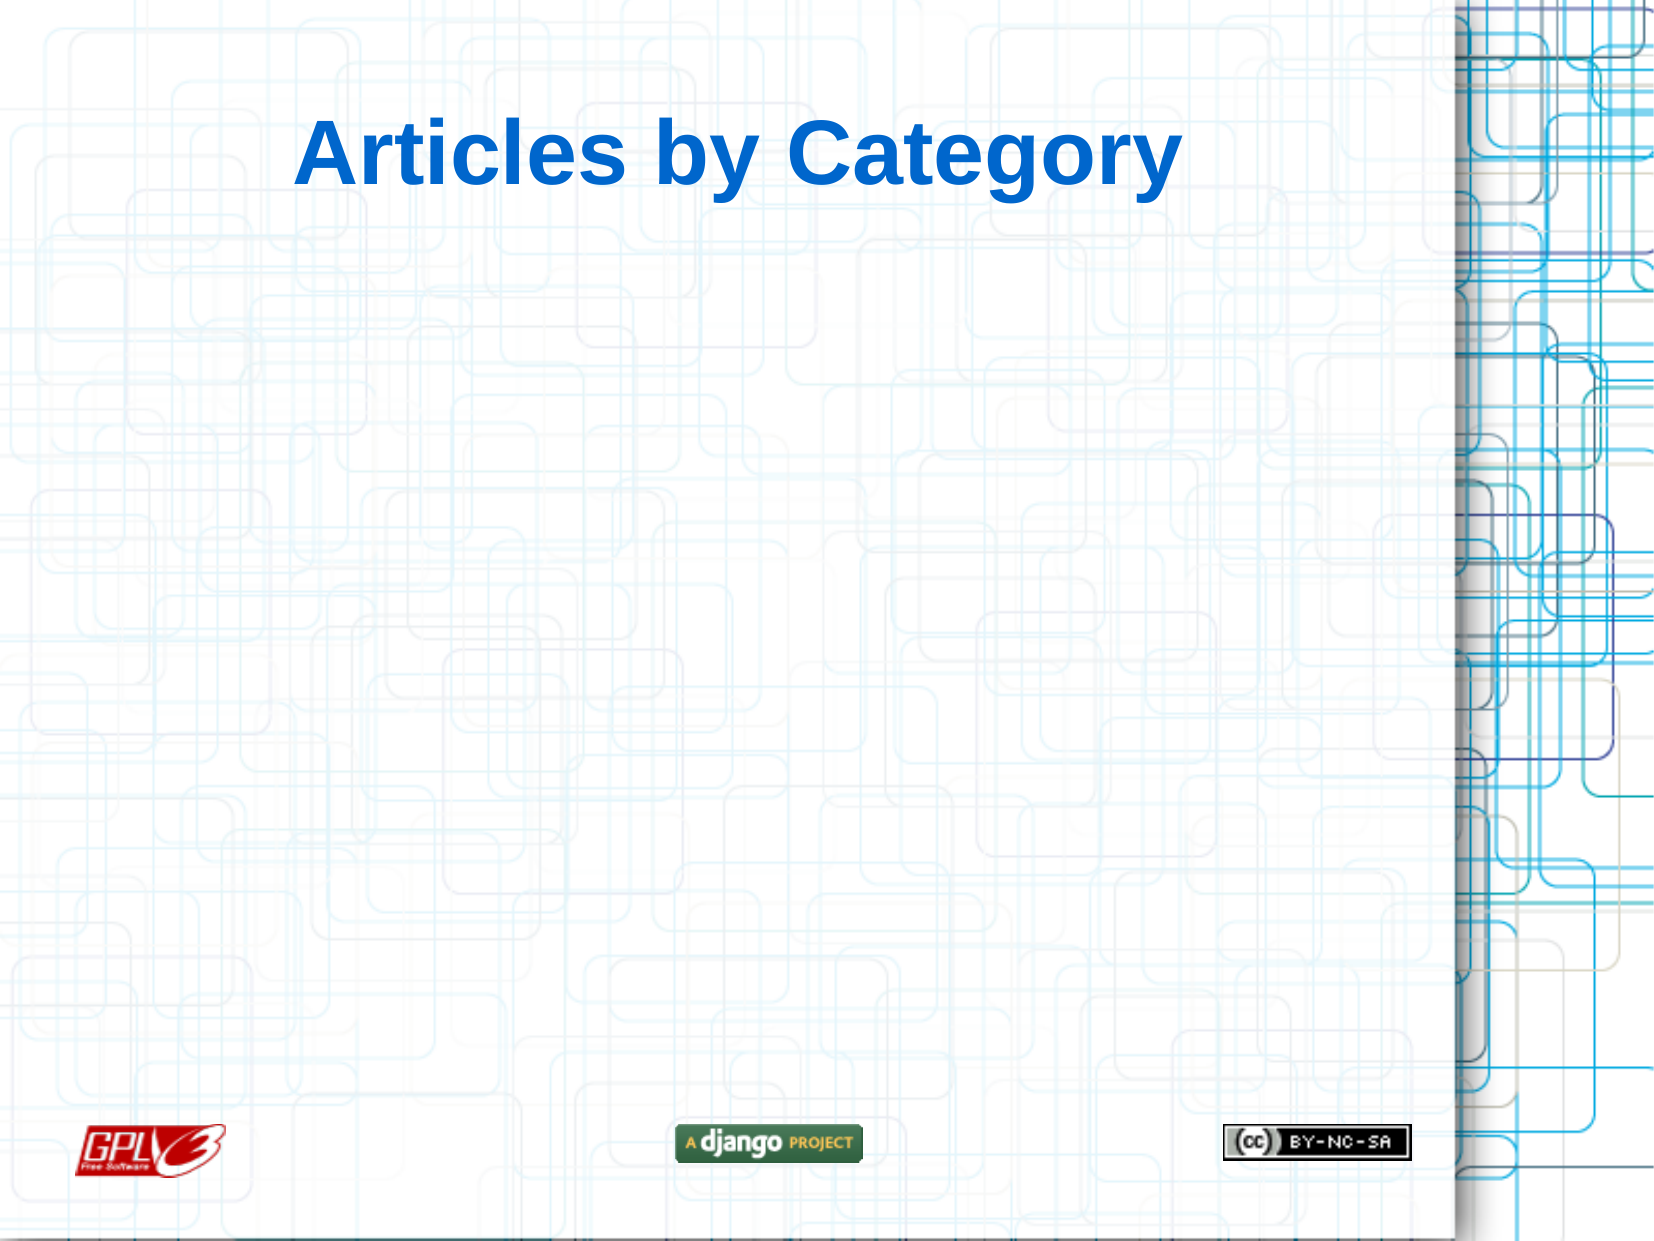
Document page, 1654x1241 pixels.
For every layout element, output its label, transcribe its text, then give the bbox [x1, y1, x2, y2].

picture [0, 0, 1654, 1241]
title Articles by Category [59, 56, 1418, 250]
